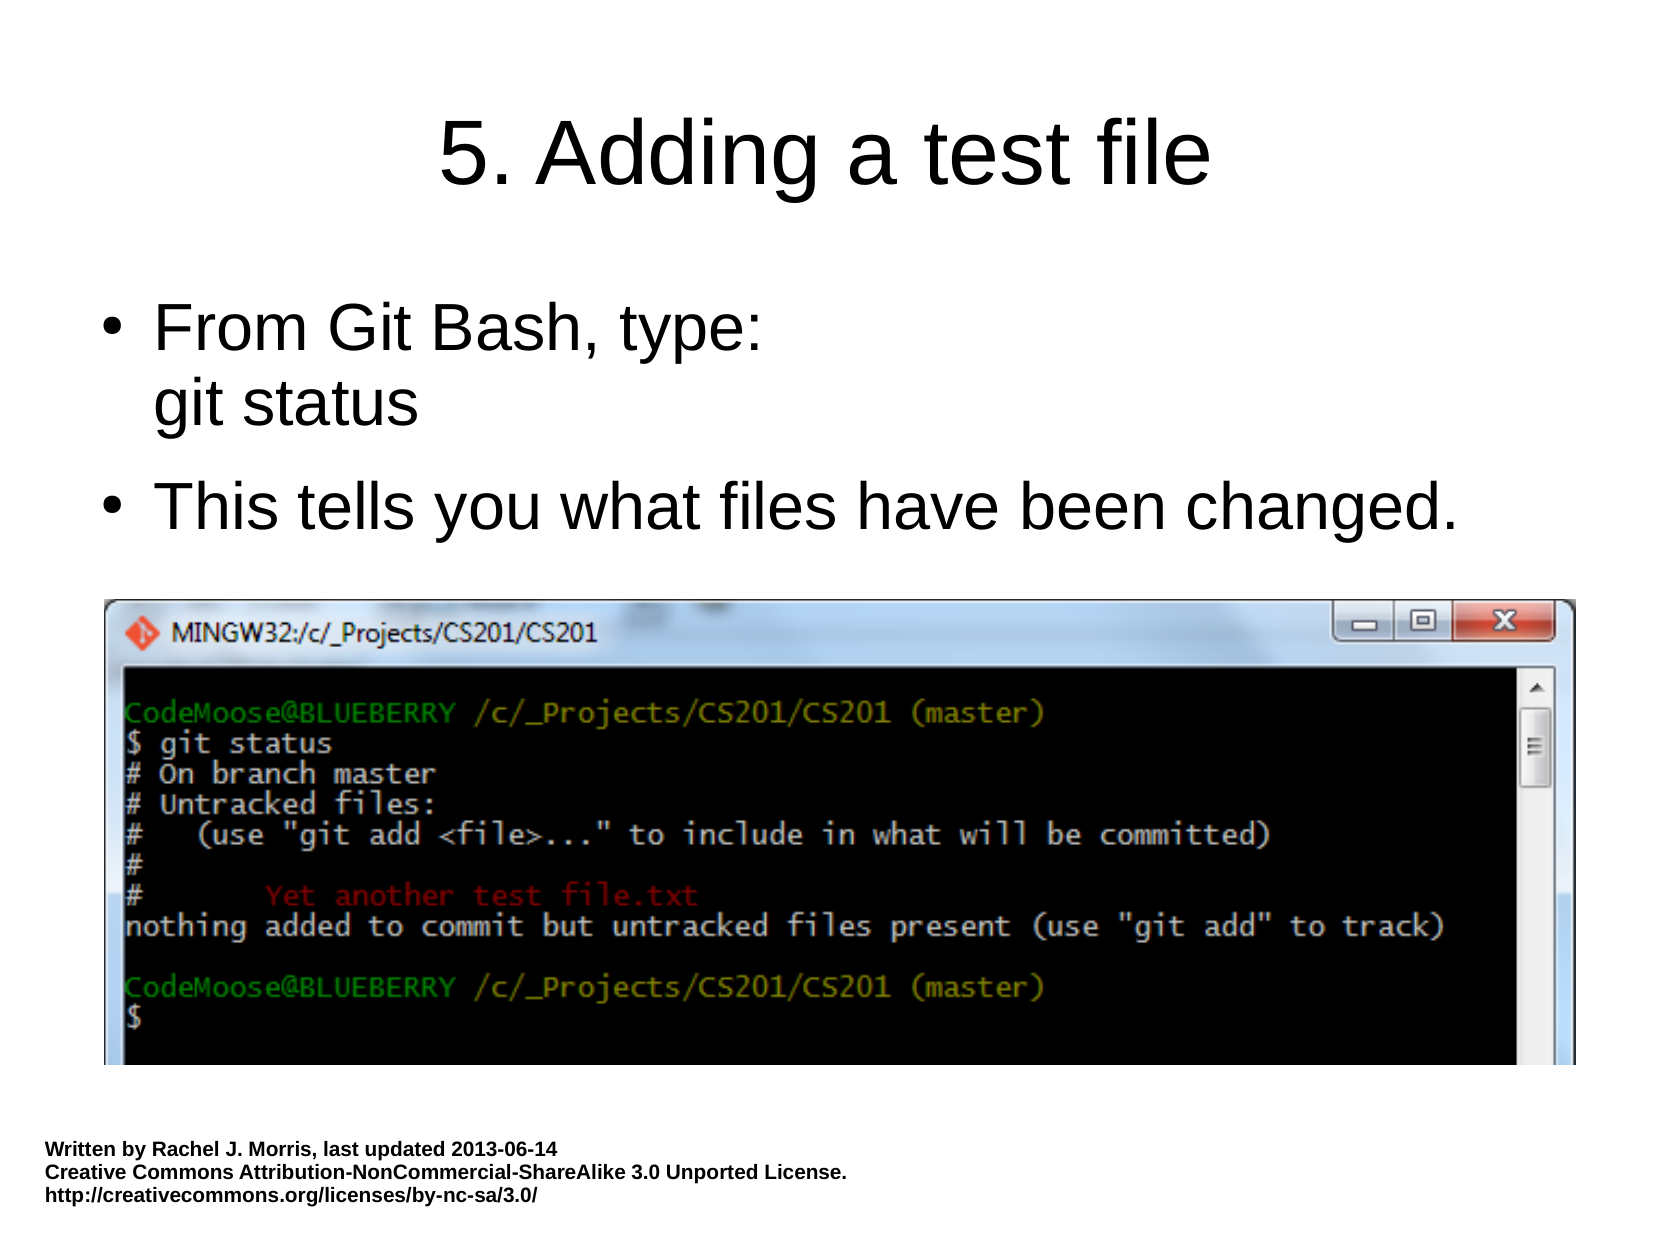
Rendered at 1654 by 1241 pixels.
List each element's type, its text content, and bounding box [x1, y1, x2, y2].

picture [104, 599, 1576, 1066]
list From Git Bash, type: git status This tells you what files have been changed. [82, 290, 1538, 1010]
title 5. Adding a test file [82, 49, 1571, 257]
